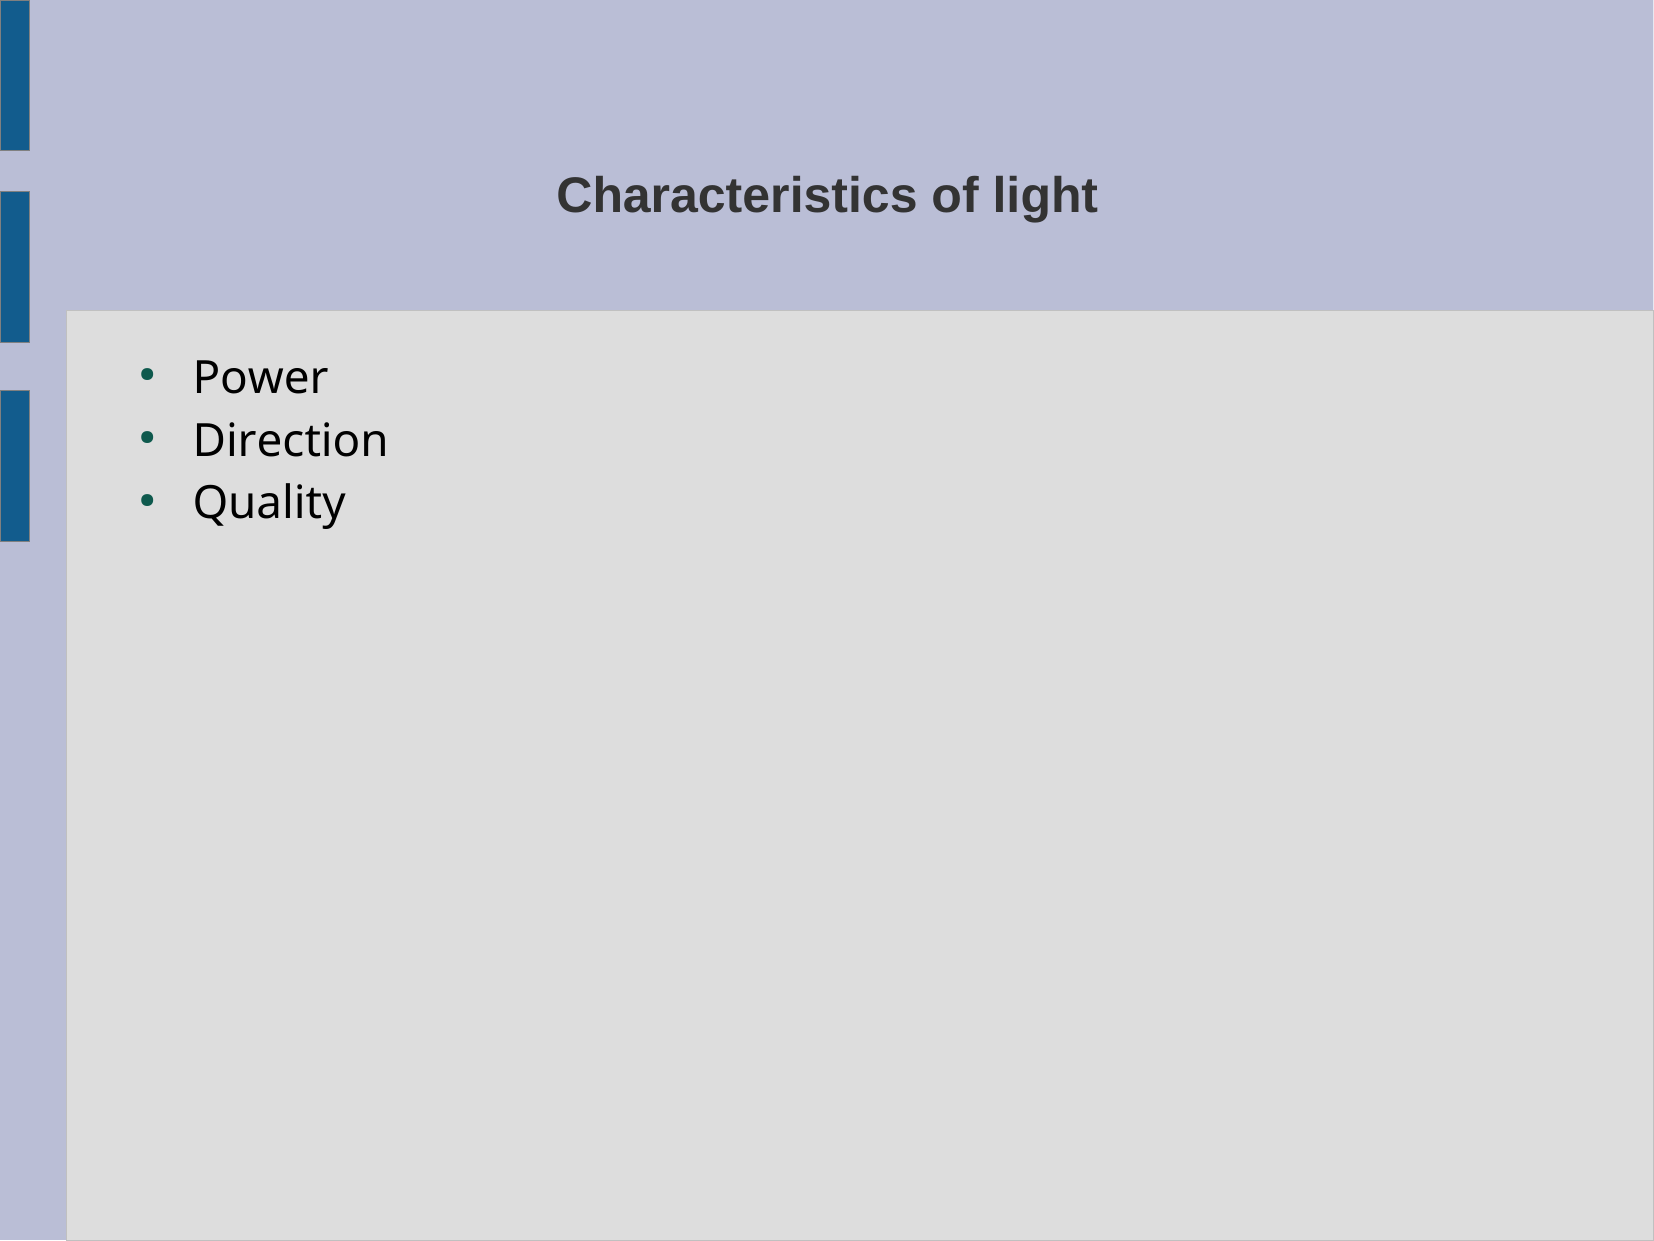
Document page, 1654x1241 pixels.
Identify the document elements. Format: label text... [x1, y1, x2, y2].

title Characteristics of light [121, 91, 1534, 299]
list Power Direction Quality [121, 344, 1534, 1127]
